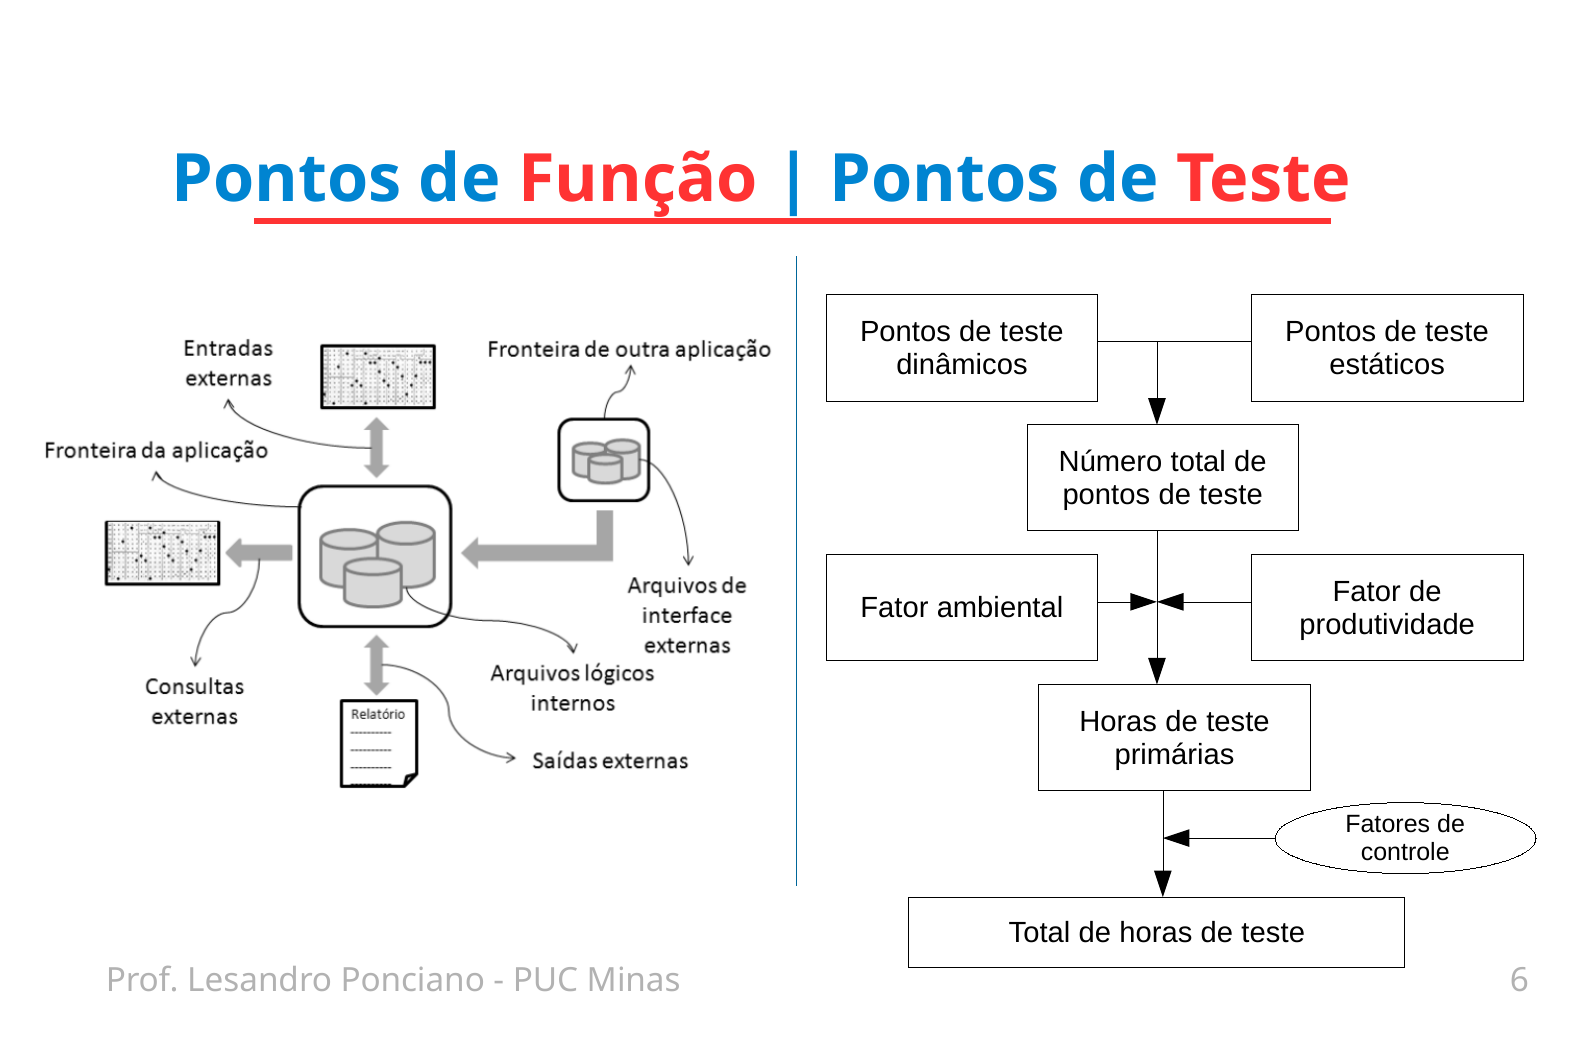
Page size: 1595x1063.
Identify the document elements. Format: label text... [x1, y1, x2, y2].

text_box Pontos de teste estáticos [1251, 294, 1524, 402]
title Pontos de Função | Pontos de Teste [64, 94, 1459, 257]
text_box Fatores de controle [1275, 802, 1537, 874]
text_box Total de horas de teste [908, 897, 1405, 968]
text_box Fator de produtividade [1251, 554, 1524, 661]
text_box Horas de teste primárias [1038, 684, 1311, 791]
text_box Número total de pontos de teste [1027, 424, 1299, 531]
picture [41, 333, 778, 791]
text_box Fator ambiental [826, 554, 1098, 661]
text_box Pontos de teste dinâmicos [826, 294, 1098, 402]
